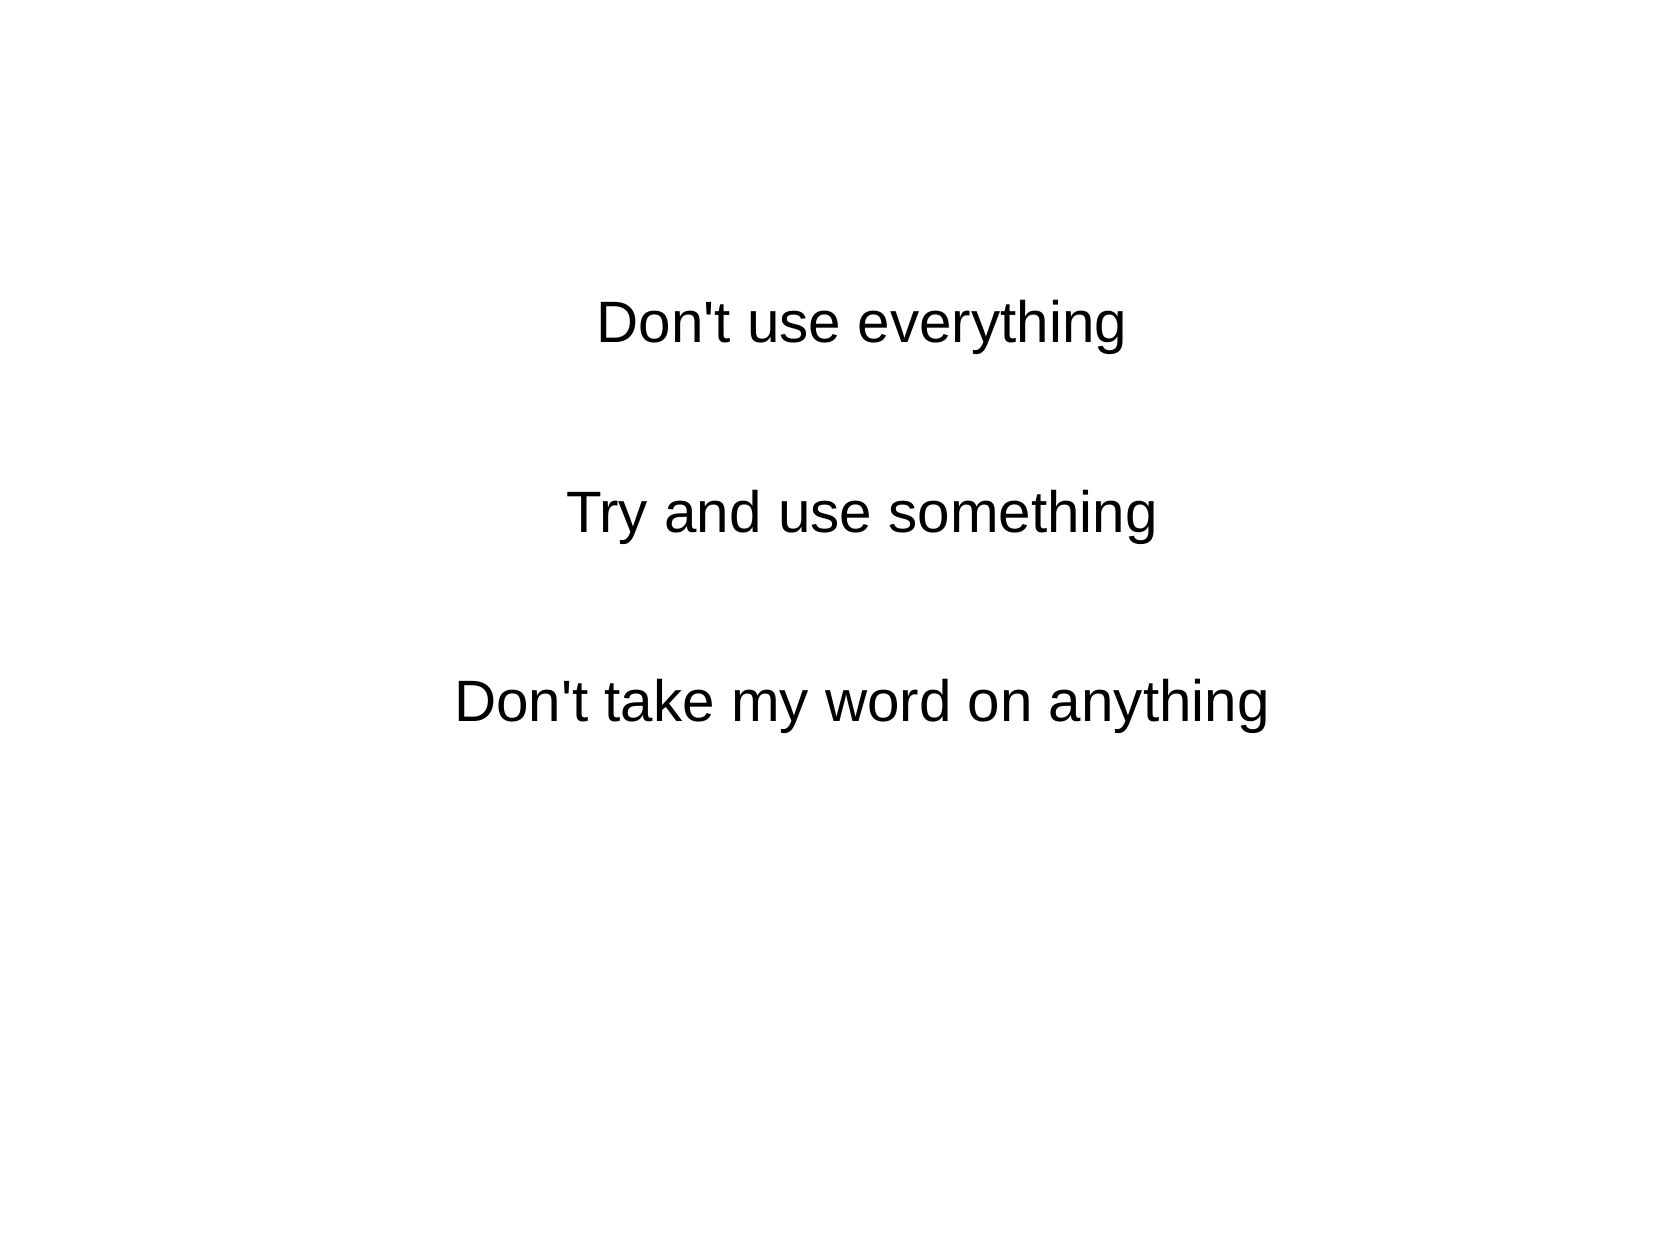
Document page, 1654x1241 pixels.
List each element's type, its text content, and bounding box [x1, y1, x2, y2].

list Don't use everything Try and use something Don't take my word on anything [82, 290, 1571, 1010]
